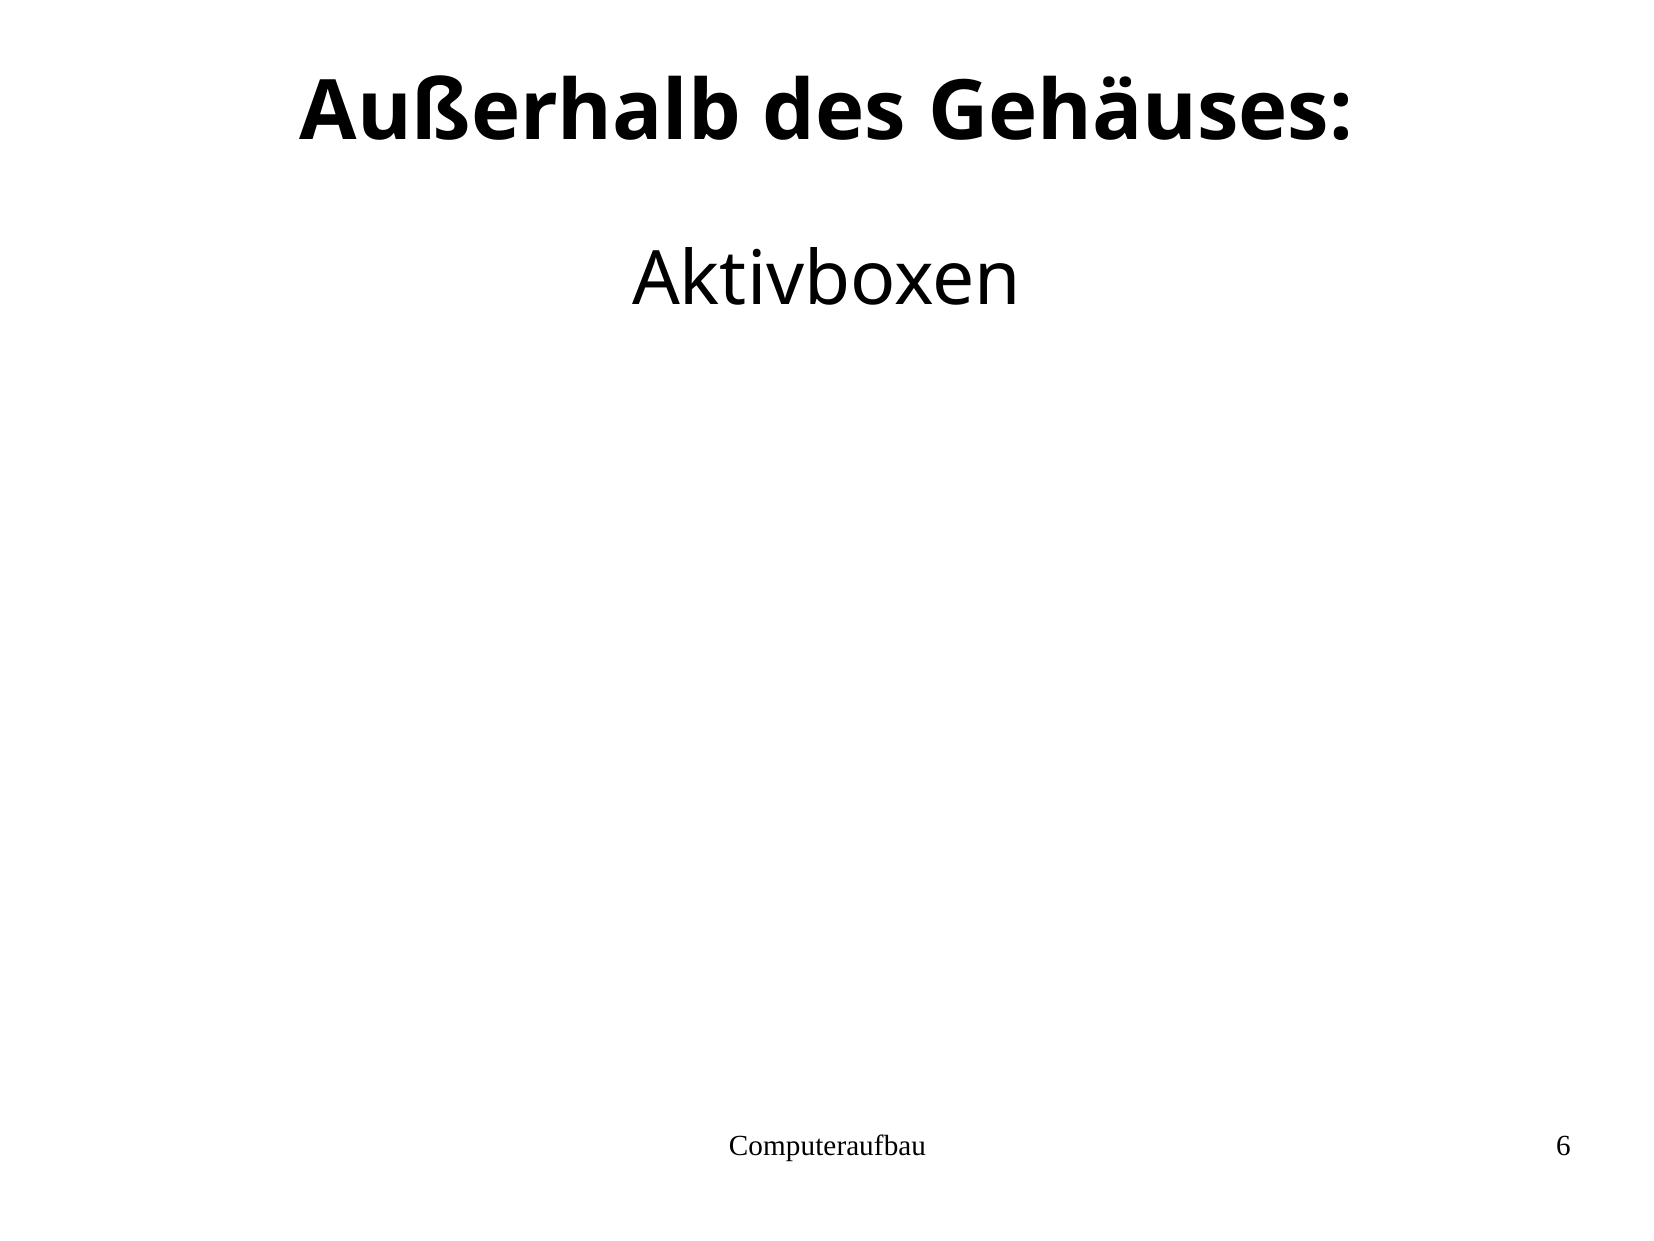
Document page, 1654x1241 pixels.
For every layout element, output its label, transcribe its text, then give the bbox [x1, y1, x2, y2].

title Außerhalb des Gehäuses: [82, 49, 1571, 166]
list Aktivboxen [82, 224, 1571, 1111]
